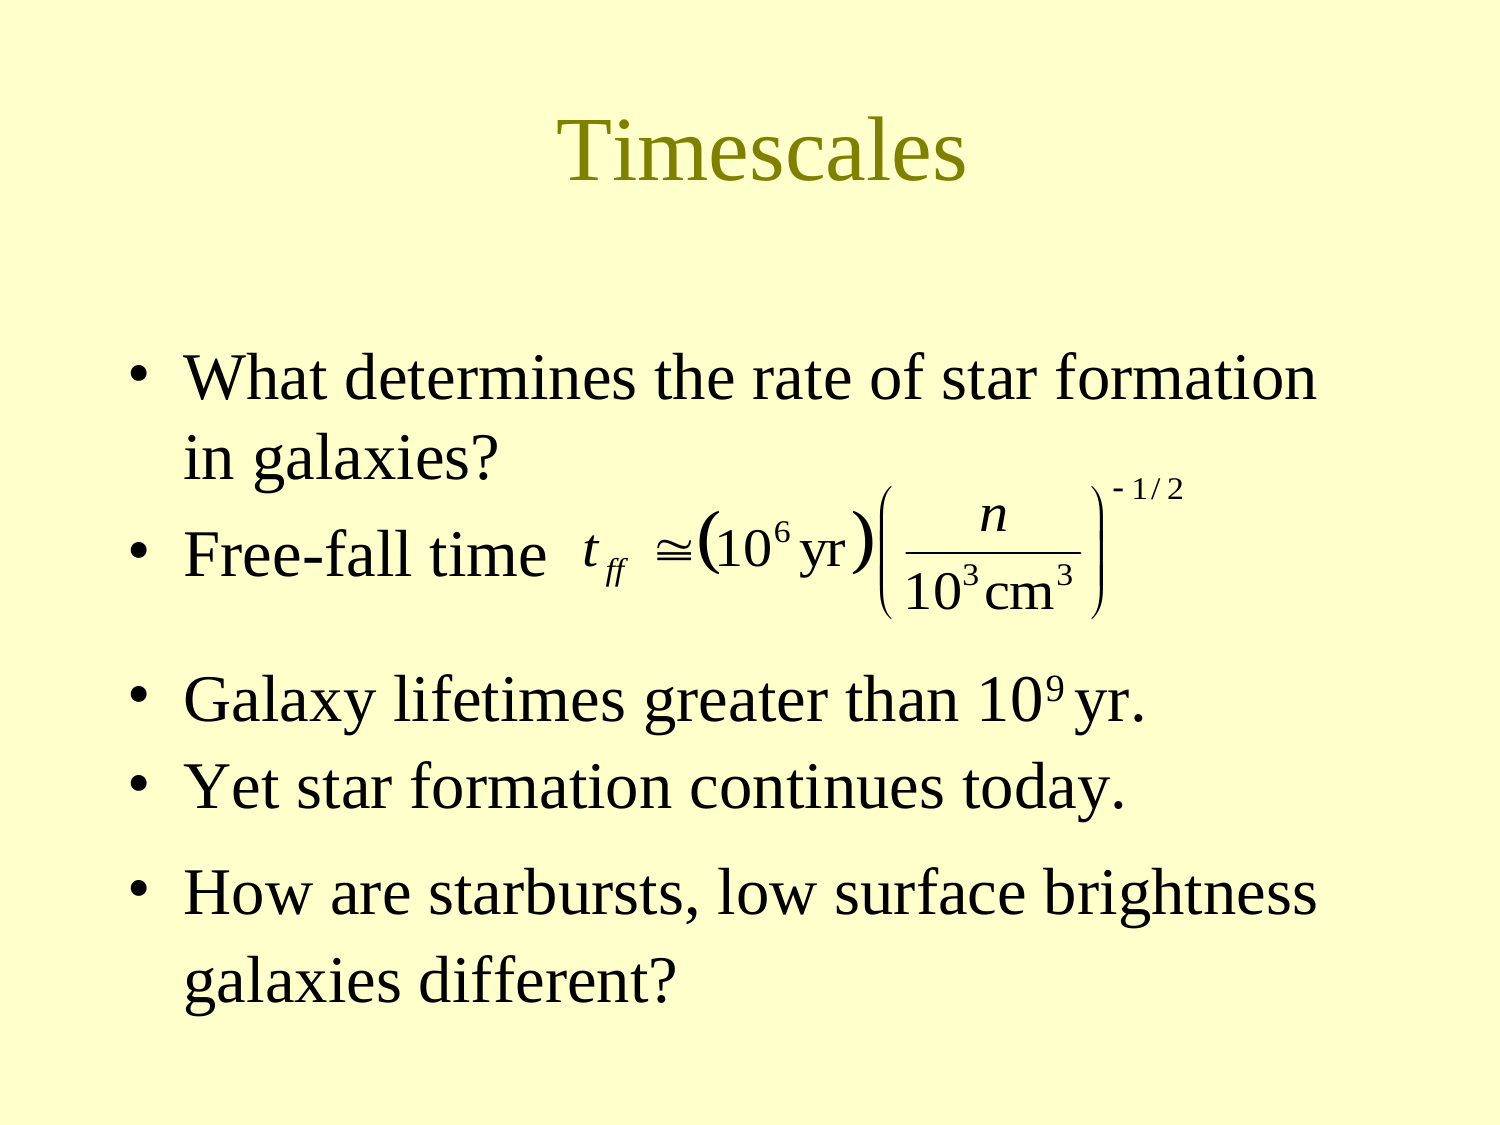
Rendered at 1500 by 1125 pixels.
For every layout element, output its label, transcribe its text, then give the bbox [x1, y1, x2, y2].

title Timescales [125, 49, 1401, 238]
list What determines the rate of star formation in galaxies? Free-fall time Galaxy lifetimes greater than 109 yr. Yet star formation continues today. How are starbursts, low surface brightness galaxies different? [112, 324, 1388, 1026]
chart [575, 462, 1193, 630]
